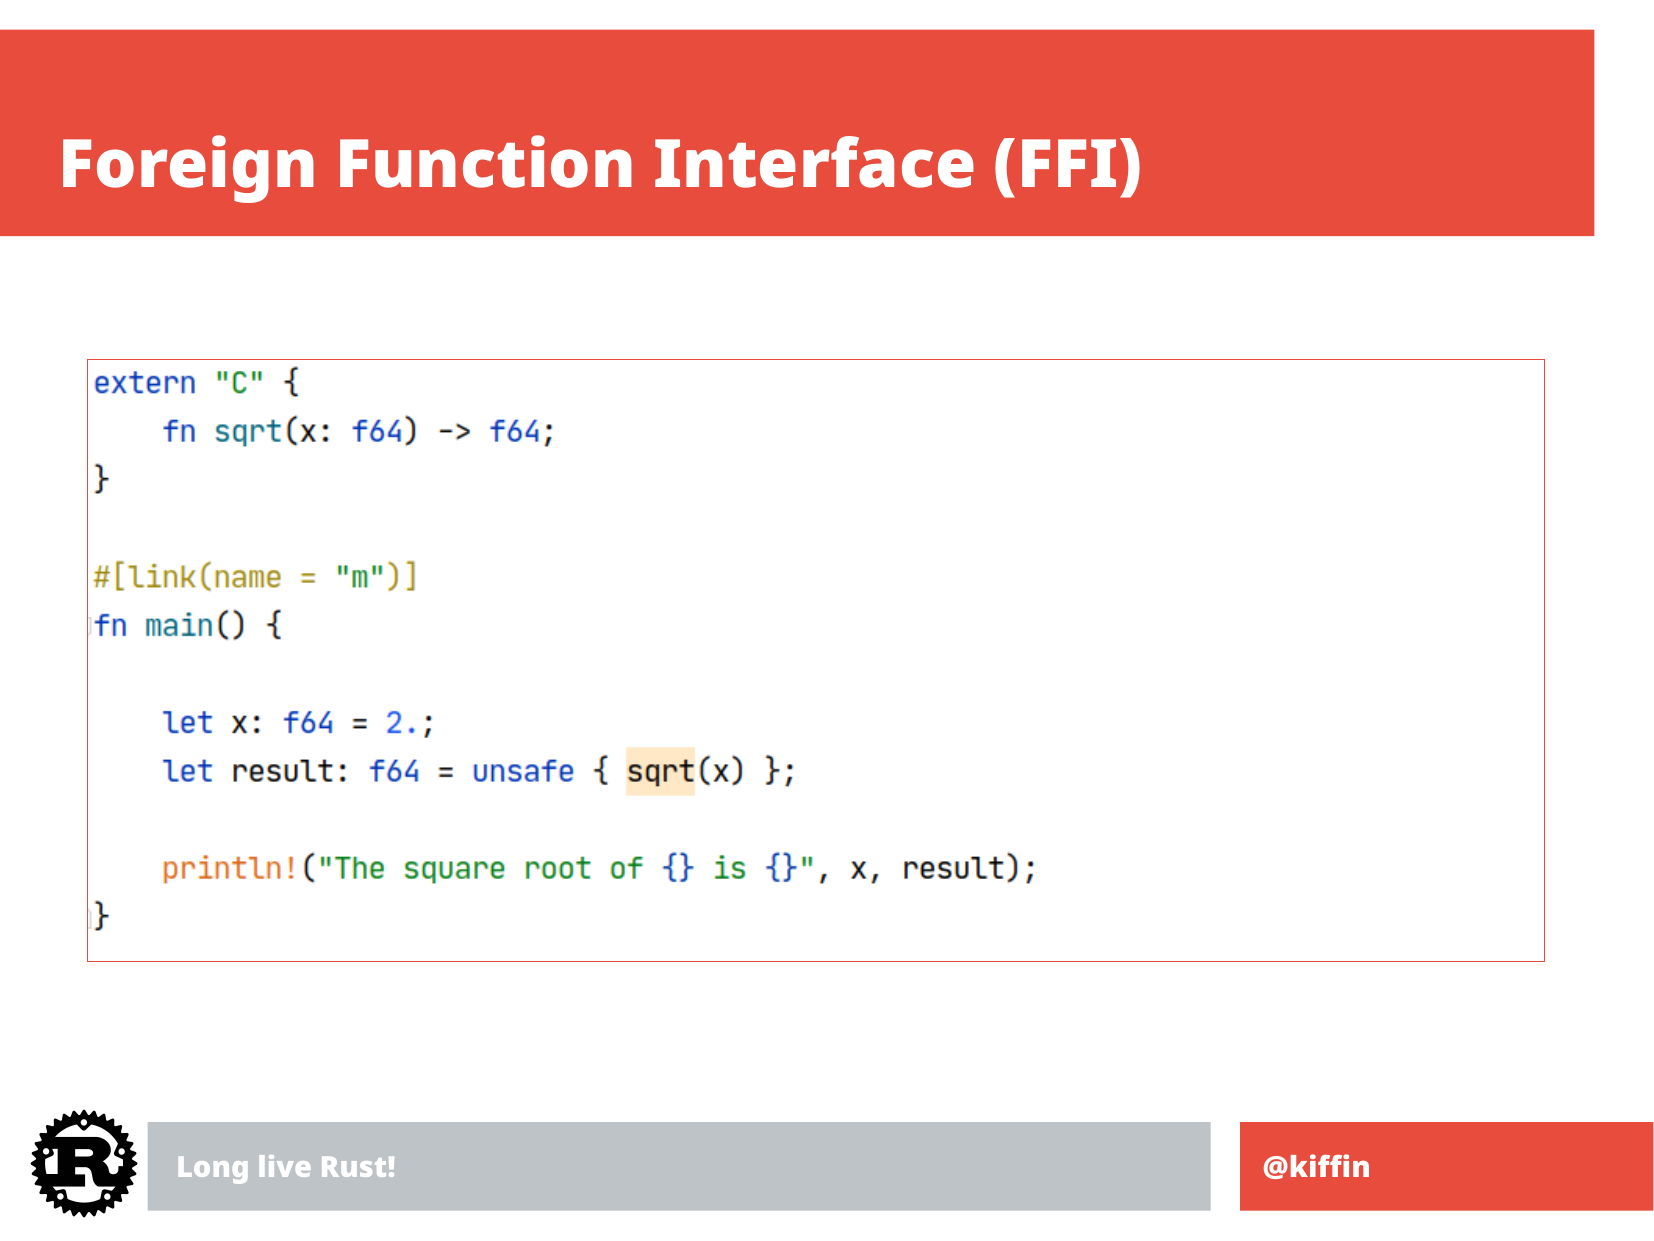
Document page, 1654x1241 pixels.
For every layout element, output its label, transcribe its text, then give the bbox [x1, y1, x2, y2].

picture [87, 359, 1545, 962]
text_box @kiffin [1262, 1122, 1654, 1211]
picture [30, 1109, 138, 1218]
text_box Long live Rust! [176, 1122, 1201, 1211]
title Foreign Function Interface (FFI) [59, 59, 1595, 207]
